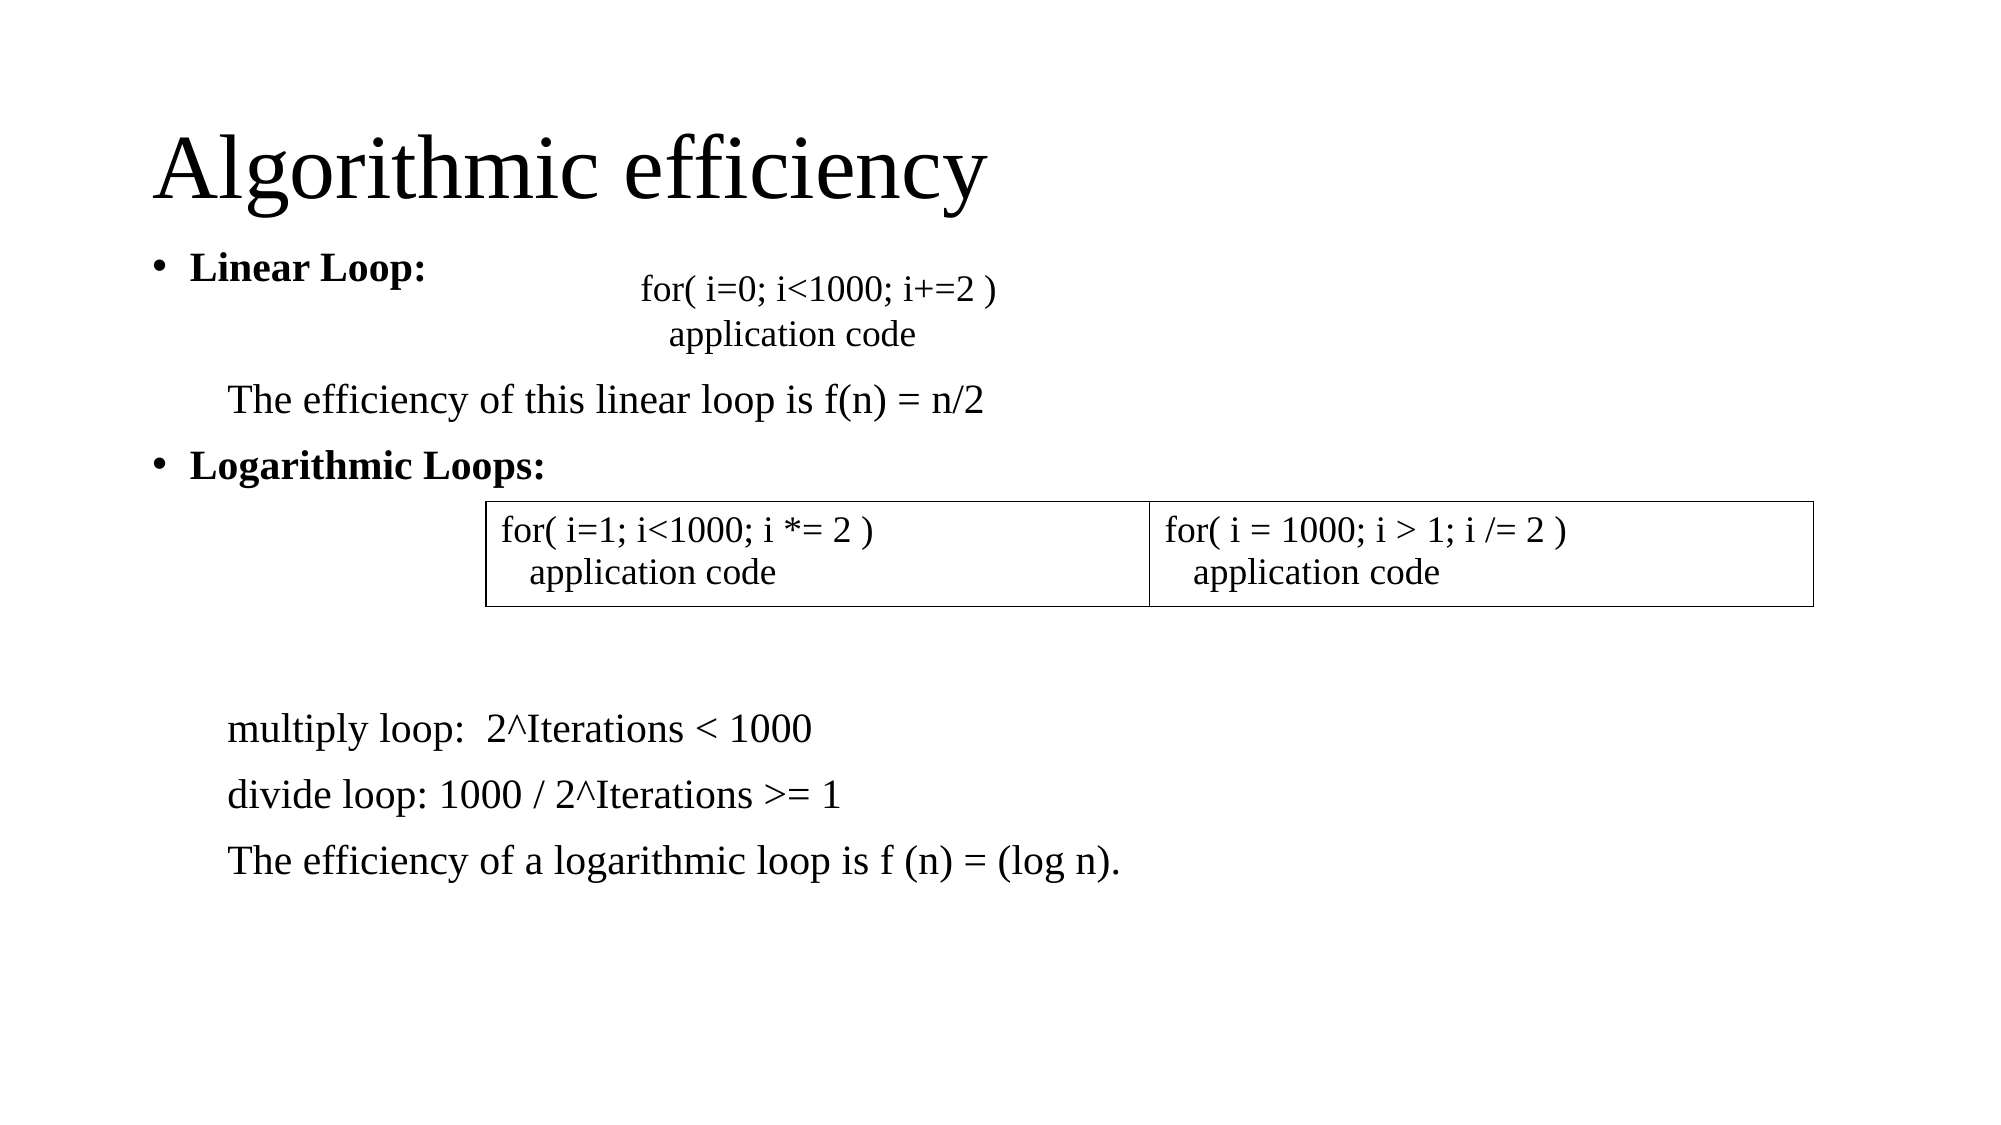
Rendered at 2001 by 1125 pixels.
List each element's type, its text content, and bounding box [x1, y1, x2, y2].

table_header for( i = 1000; i > 1; i /= 2 ) application code [1150, 502, 1813, 606]
table_header for( i=1; i<1000; i *= 2 ) application code [487, 502, 1149, 606]
text_box for( i=0; i<1000; i+=2 ) application code [625, 255, 1050, 362]
list Linear Loop: The efficiency of this linear loop is f(n) = n/2 Logarithmic Loops: multiply loop: 2^Iterations < 1000 divide loop: 1000 / 2^Iterations >= 1 The efficiency of a logarithmic loop is f (n) = (log n). [137, 238, 1863, 1014]
title Algorithmic efficiency [137, 59, 1863, 238]
